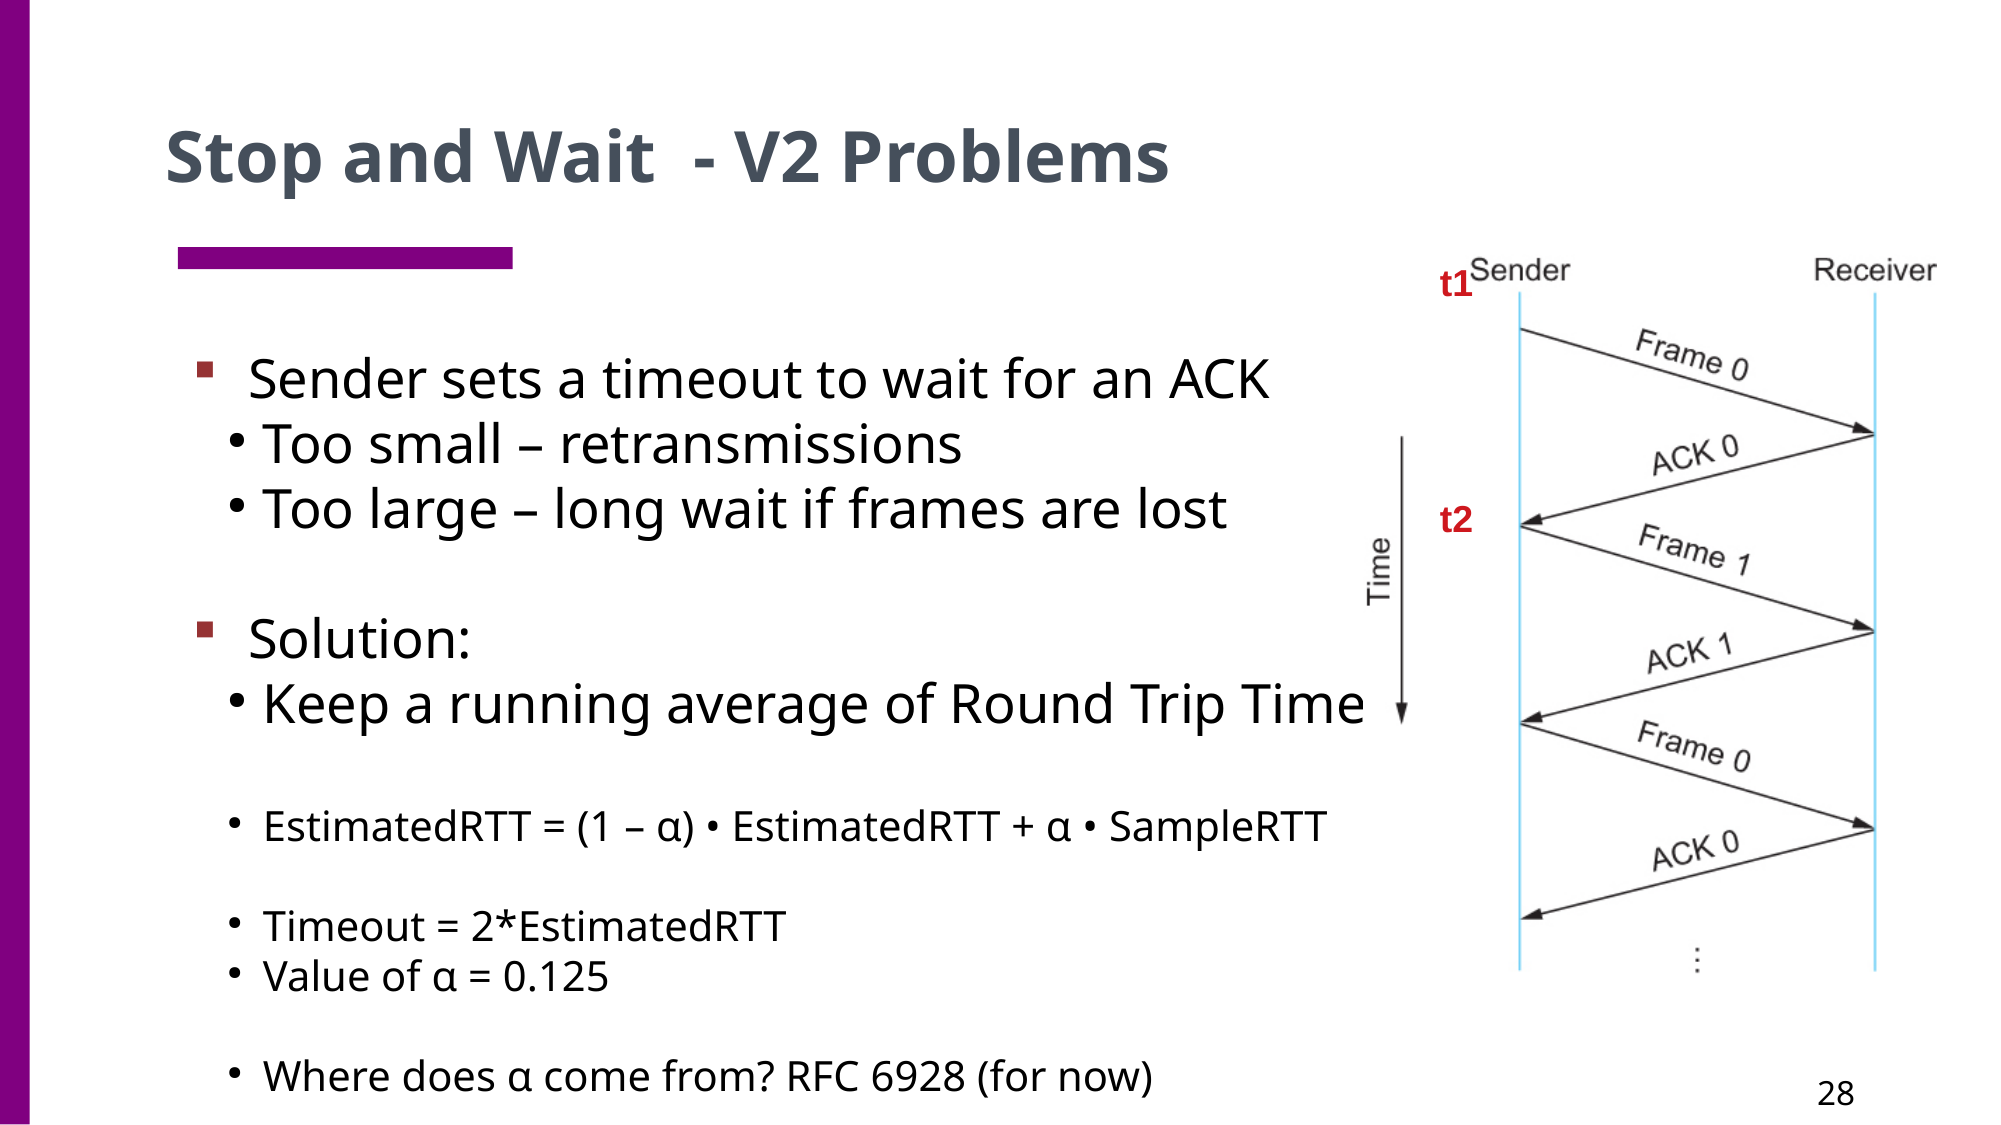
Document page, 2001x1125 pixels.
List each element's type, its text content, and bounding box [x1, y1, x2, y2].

text_box Stop and Wait - V2 Problems [151, 0, 1849, 212]
text_box t1 [1425, 254, 1488, 312]
text_box Sender sets a timeout to wait for an ACK Too small – retransmissions Too large – long wait if frames are lost Solution: Keep a running average of Round Trip Times EstimatedRTT = (1 – α) • EstimatedRTT + α • SampleRTT Timeout = 2*EstimatedRTT Value of α = 0.125 Where does α come from? RFC 6928 (for now) [177, 329, 1875, 1053]
picture [1363, 254, 1937, 976]
text_box t2 [1425, 491, 1488, 549]
